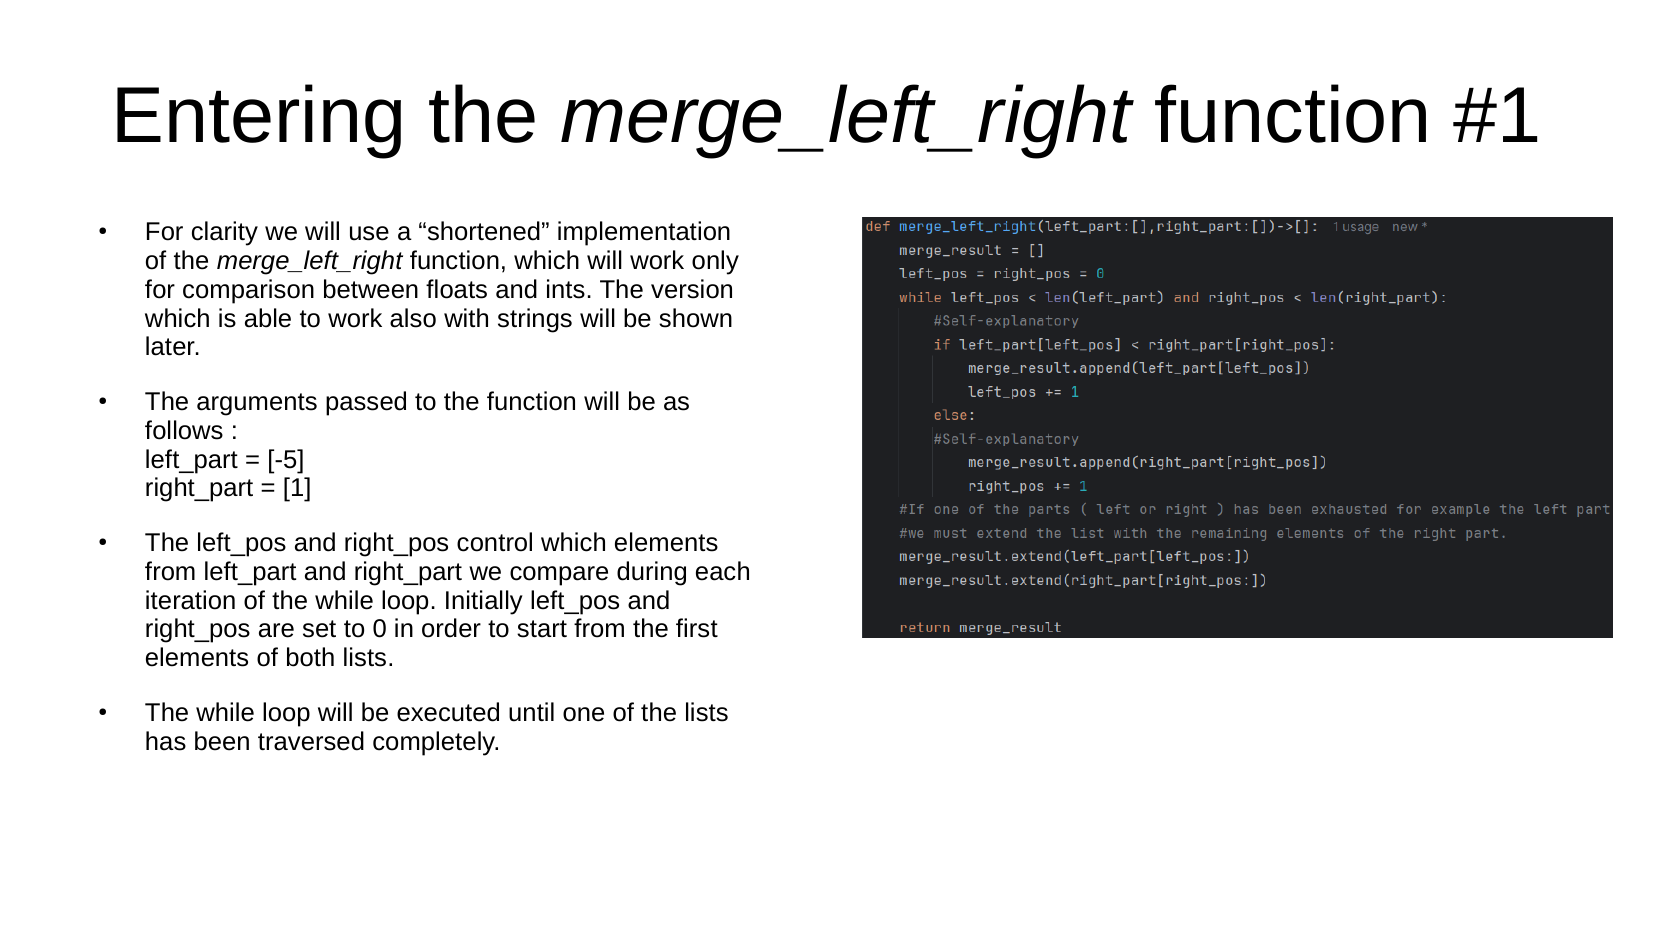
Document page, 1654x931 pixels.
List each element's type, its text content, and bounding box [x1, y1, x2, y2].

picture [862, 217, 1613, 638]
list For clarity we will use a “shortened” implementation of the merge_left_right function, which will work only for comparison between floats and ints. The version which is able to work also with strings will be shown later. The arguments passed to the function will be as follows : left_part = [-5] right_part = [1] The left_pos and right_pos control which elements from left_part and right_part we compare during each iteration of the while loop. Initially left_pos and right_pos are set to 0 in order to start from the first elements of both lists. The while loop will be executed until one of the lists has been traversed completely. [82, 217, 1571, 758]
title Entering the merge_left_right function #1 [82, 37, 1571, 193]
